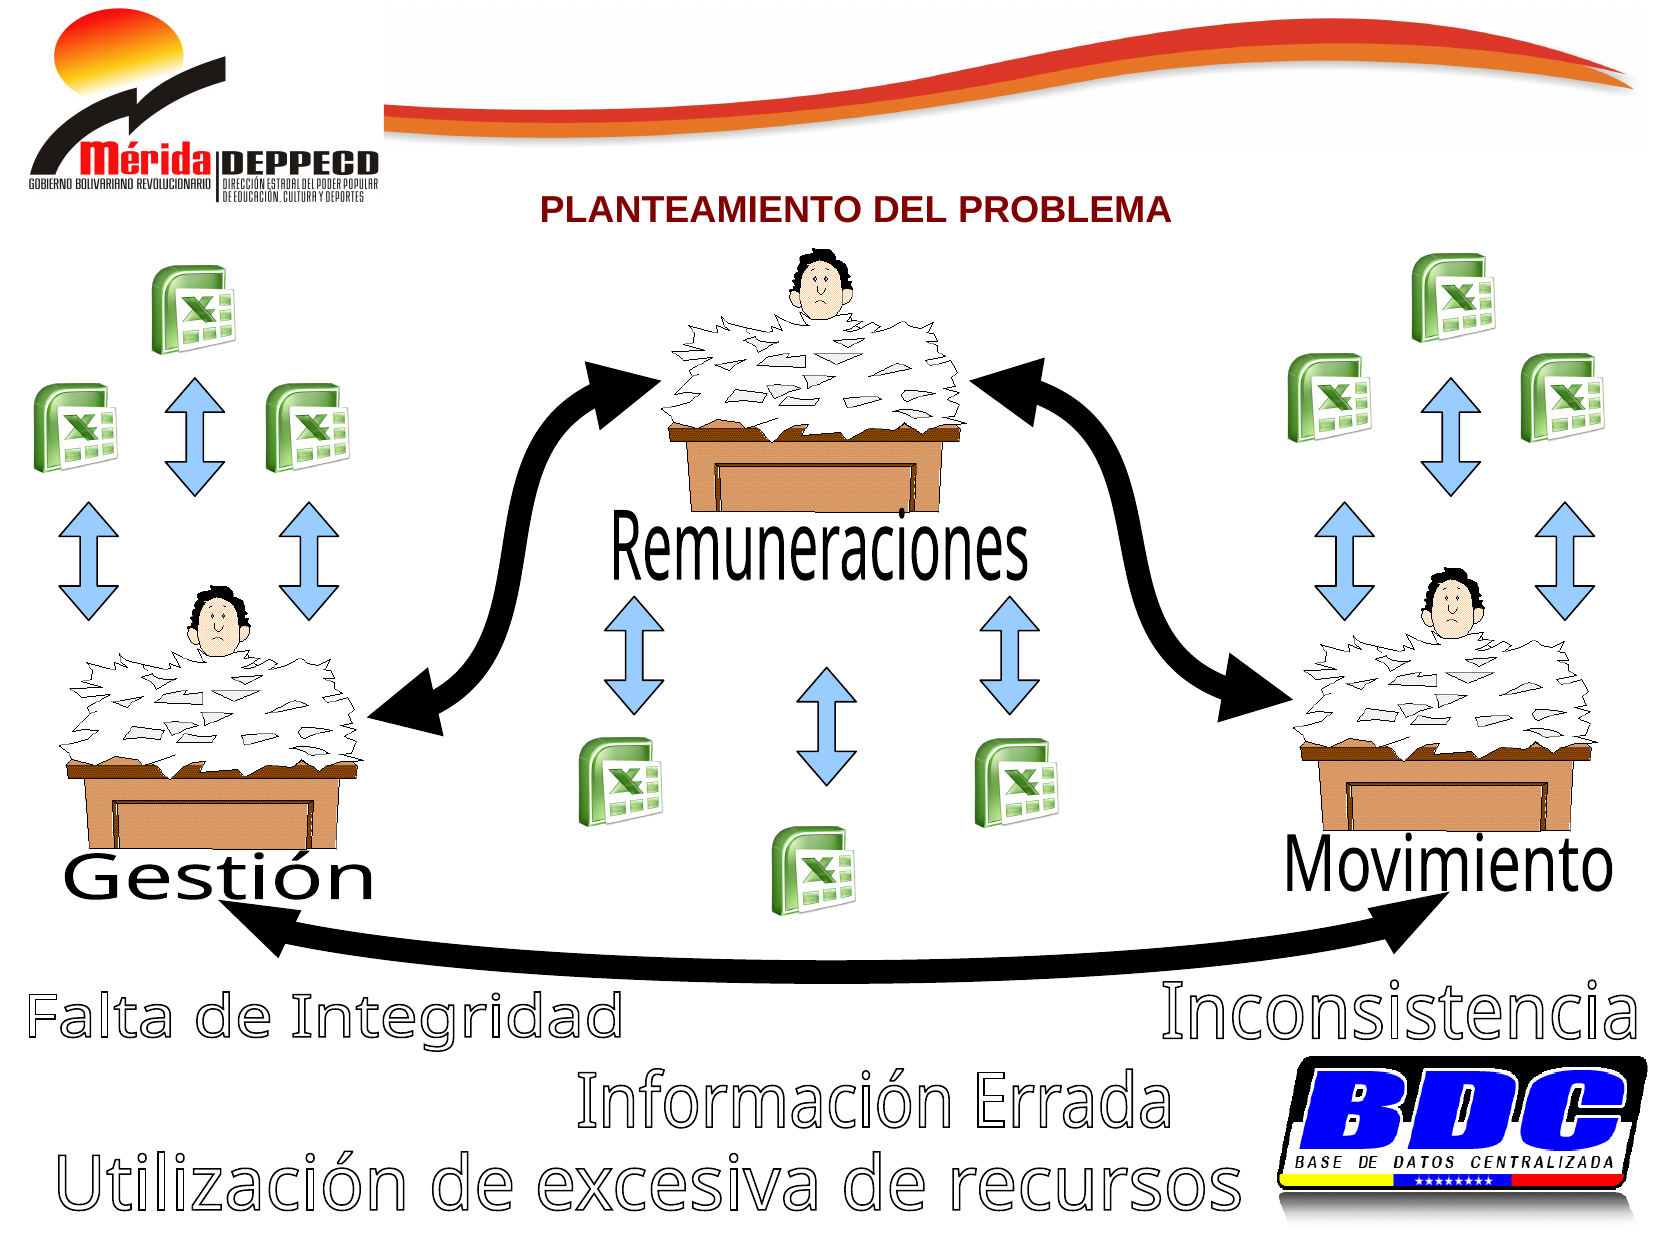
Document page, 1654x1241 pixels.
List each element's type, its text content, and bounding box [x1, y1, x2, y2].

text_box Falta de Integridad [29, 994, 57, 1037]
text_box Inconsistencia [1604, 995, 1636, 1040]
text_box Inconsistencia [1267, 995, 1303, 1040]
text_box Falta de Integridad [140, 1004, 171, 1038]
text_box Movimiento [1490, 847, 1518, 892]
text_box Utilización de excesiva de recursos [58, 1155, 100, 1211]
text_box Remuneraciones [911, 526, 939, 581]
text_box Información Errada [792, 1085, 821, 1128]
text_box Gestión [177, 864, 212, 900]
text_box Utilización de excesiva de recursos [1132, 1168, 1161, 1211]
text_box Utilización de excesiva de recursos [692, 1168, 721, 1211]
text_box Inconsistencia [1407, 995, 1435, 1040]
text_box Movimiento [1405, 848, 1412, 891]
picture [265, 383, 351, 473]
text_box Inconsistencia [1190, 995, 1224, 1039]
text_box Utilización de excesiva de recursos [538, 1168, 573, 1211]
picture [974, 738, 1060, 828]
text_box Inconsistencia [1163, 981, 1182, 1039]
text_box Información Errada [1040, 1085, 1062, 1128]
text_box Información Errada [877, 1085, 911, 1128]
text_box Falta de Integridad [293, 994, 311, 1037]
text_box PLANTEAMIENTO DEL PROBLEMA [88, 155, 1625, 296]
text_box Inconsistencia [1391, 996, 1398, 1039]
text_box Falta de Integridad [549, 1004, 579, 1038]
text_box Gestión [275, 864, 319, 900]
text_box Utilización de excesiva de recursos [575, 1168, 613, 1210]
text_box Falta de Integridad [319, 1004, 350, 1037]
text_box [604, 596, 664, 715]
text_box Movimiento [1476, 848, 1483, 891]
text_box Utilización de excesiva de recursos [227, 1168, 260, 1211]
text_box Remuneraciones [645, 526, 670, 581]
text_box Falta de Integridad [114, 997, 137, 1038]
text_box Gestión [255, 865, 263, 900]
text_box Utilización de excesiva de recursos [1167, 1168, 1205, 1211]
picture [1411, 253, 1497, 343]
text_box Utilización de excesiva de recursos [743, 1168, 781, 1210]
picture [578, 737, 664, 827]
text_box Información Errada [1063, 1085, 1093, 1128]
text_box Utilización de excesiva de recursos [890, 1168, 924, 1211]
text_box Movimiento [1421, 847, 1468, 891]
text_box Información Errada [829, 1085, 856, 1128]
text_box Movimiento [1582, 847, 1613, 892]
text_box Información Errada [733, 1085, 784, 1128]
picture [33, 383, 119, 473]
text_box Gestión [64, 853, 118, 900]
text_box Falta de Integridad [196, 992, 230, 1038]
text_box Gestión [291, 850, 310, 861]
text_box Movimiento [1287, 834, 1330, 891]
text_box Falta de Integridad [465, 1004, 487, 1037]
text_box Falta de Integridad [238, 1004, 270, 1038]
picture [661, 247, 970, 514]
text_box [279, 502, 339, 621]
text_box Utilización de excesiva de recursos [783, 1168, 816, 1211]
text_box Falta de Integridad [356, 997, 379, 1038]
text_box Utilización de excesiva de recursos [323, 1168, 361, 1211]
text_box Remuneraciones [759, 526, 784, 580]
text_box Utilización de excesiva de recursos [844, 1151, 880, 1211]
text_box Remuneraciones [726, 527, 751, 581]
text_box Información Errada [919, 1085, 950, 1128]
picture [1269, 1048, 1654, 1241]
text_box Utilización de excesiva de recursos [107, 1159, 131, 1211]
text_box Utilización de excesiva de recursos [651, 1168, 686, 1211]
text_box [980, 596, 1040, 715]
text_box Remuneraciones [614, 509, 642, 580]
picture [771, 826, 857, 916]
text_box Utilización de excesiva de recursos [432, 1151, 468, 1211]
text_box Remuneraciones [791, 526, 816, 581]
text_box Utilización de excesiva de recursos [1104, 1168, 1128, 1210]
text_box Inconsistencia [1232, 995, 1262, 1040]
text_box Utilización de excesiva de recursos [979, 1168, 1014, 1211]
text_box Información Errada [664, 1085, 698, 1128]
text_box Información Errada [1140, 1085, 1170, 1128]
text_box Falta de Integridad [61, 1004, 91, 1038]
text_box Utilización de excesiva de recursos [616, 1168, 646, 1211]
text_box Inconsistencia [1467, 995, 1501, 1040]
text_box Utilización de excesiva de recursos [477, 1168, 512, 1211]
text_box [165, 377, 225, 497]
text_box [1315, 502, 1375, 621]
text_box Movimiento [1525, 847, 1553, 891]
text_box [1421, 377, 1481, 497]
text_box Información Errada [1013, 1085, 1034, 1128]
text_box Remuneraciones [976, 526, 1002, 581]
text_box Falta de Integridad [421, 1004, 454, 1052]
text_box Remuneraciones [899, 527, 905, 580]
text_box Remuneraciones [841, 526, 865, 581]
text_box [1535, 502, 1595, 621]
text_box Remuneraciones [1006, 526, 1028, 581]
text_box Información Errada [977, 1072, 1004, 1128]
text_box Movimiento [1370, 848, 1401, 891]
text_box Movimiento [1339, 847, 1369, 892]
text_box Gestión [331, 864, 372, 900]
text_box Falta de Integridad [587, 992, 620, 1038]
text_box [59, 502, 119, 621]
text_box Utilización de excesiva de recursos [192, 1168, 222, 1210]
text_box Utilización de excesiva de recursos [1211, 1168, 1241, 1211]
text_box Remuneraciones [822, 526, 840, 580]
picture [23, 2, 1646, 207]
text_box Inconsistencia [1439, 986, 1463, 1040]
text_box [797, 667, 857, 786]
text_box Movimiento [1558, 838, 1579, 892]
text_box Información Errada [578, 1072, 596, 1128]
text_box Utilización de excesiva de recursos [1058, 1168, 1092, 1211]
text_box Utilización de excesiva de recursos [269, 1168, 299, 1211]
text_box Falta de Integridad [383, 1004, 415, 1038]
text_box Información Errada [1101, 1069, 1133, 1128]
picture [1293, 566, 1601, 833]
picture [1287, 353, 1373, 443]
text_box Remuneraciones [676, 526, 718, 580]
text_box Inconsistencia [1312, 995, 1346, 1039]
text_box Gestión [128, 864, 169, 900]
text_box Inconsistencia [1354, 995, 1383, 1040]
text_box Inconsistencia [1510, 995, 1543, 1039]
text_box Inconsistencia [1588, 996, 1596, 1039]
picture [59, 584, 367, 851]
text_box Inconsistencia [1552, 995, 1581, 1040]
text_box Gestión [217, 857, 246, 900]
text_box Información Errada [706, 1085, 727, 1128]
text_box Información Errada [639, 1068, 665, 1128]
text_box Utilización de excesiva de recursos [953, 1168, 977, 1210]
picture [151, 265, 237, 355]
picture [1520, 353, 1606, 443]
text_box Falta de Integridad [508, 992, 541, 1038]
text_box Remuneraciones [872, 526, 894, 581]
text_box Utilización de excesiva de recursos [370, 1168, 404, 1210]
text_box Remuneraciones [945, 526, 970, 580]
text_box Información Errada [603, 1085, 634, 1128]
text_box Utilización de excesiva de recursos [1021, 1168, 1051, 1211]
